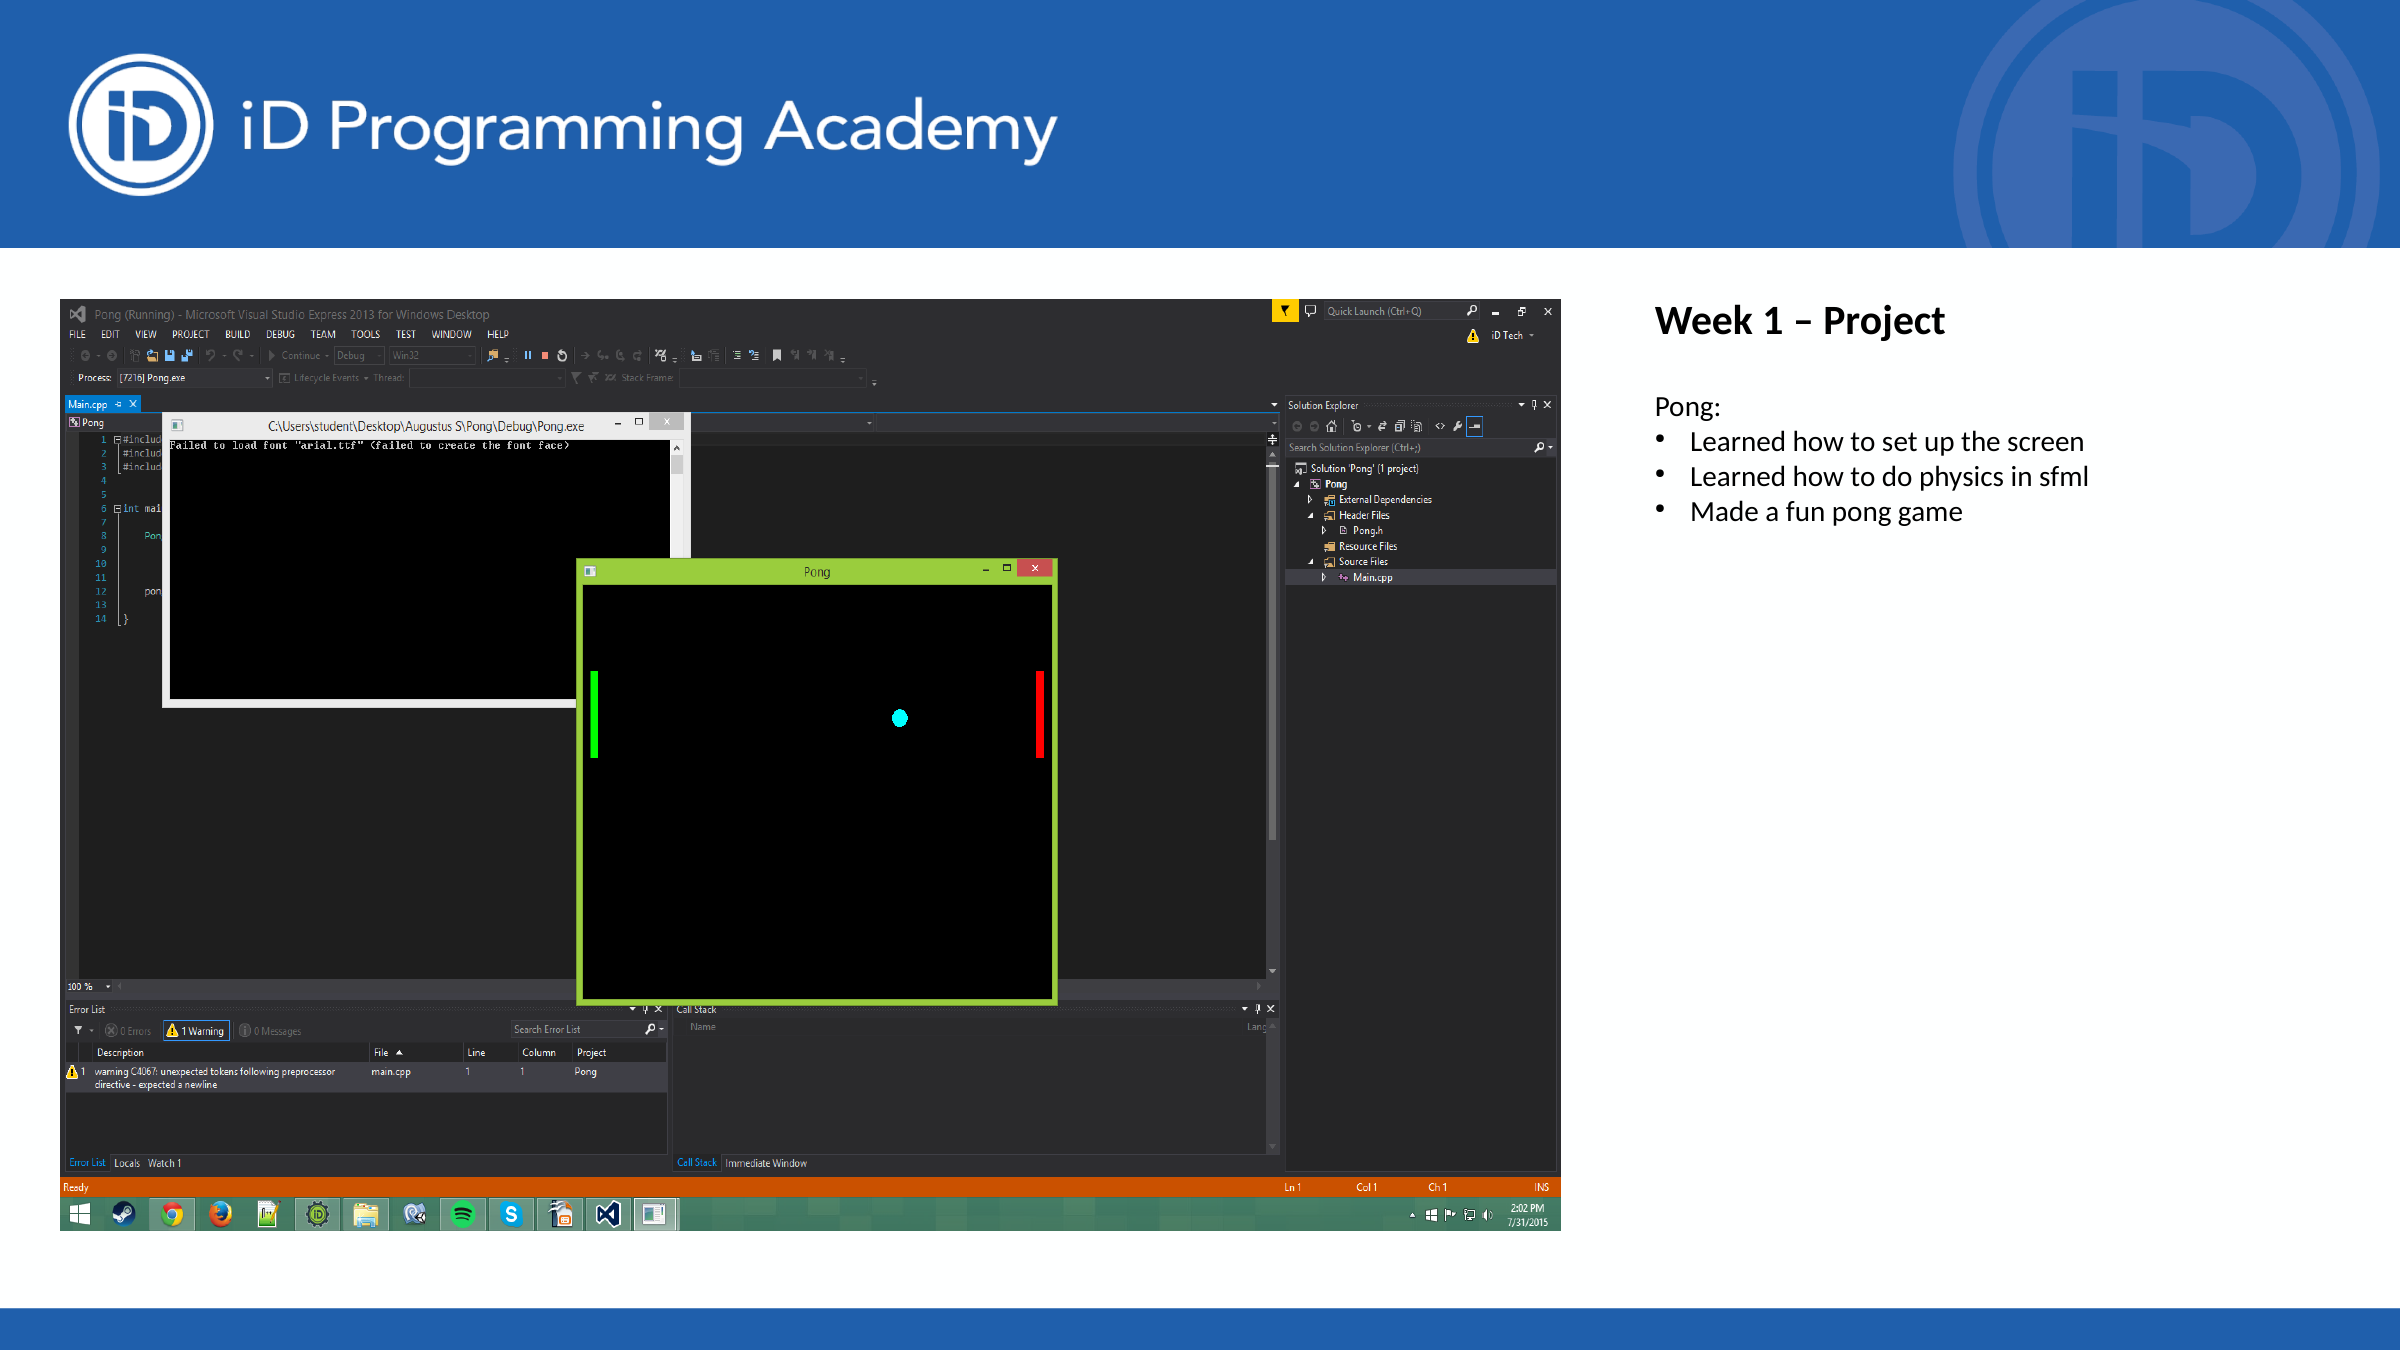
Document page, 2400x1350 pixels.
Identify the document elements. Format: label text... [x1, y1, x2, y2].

picture [0, 0, 2400, 1350]
text_box Week 1 – Project Pong: Learned how to set up the screen Learned how to do physics in sfml Made a fun pong game [1640, 285, 2360, 535]
